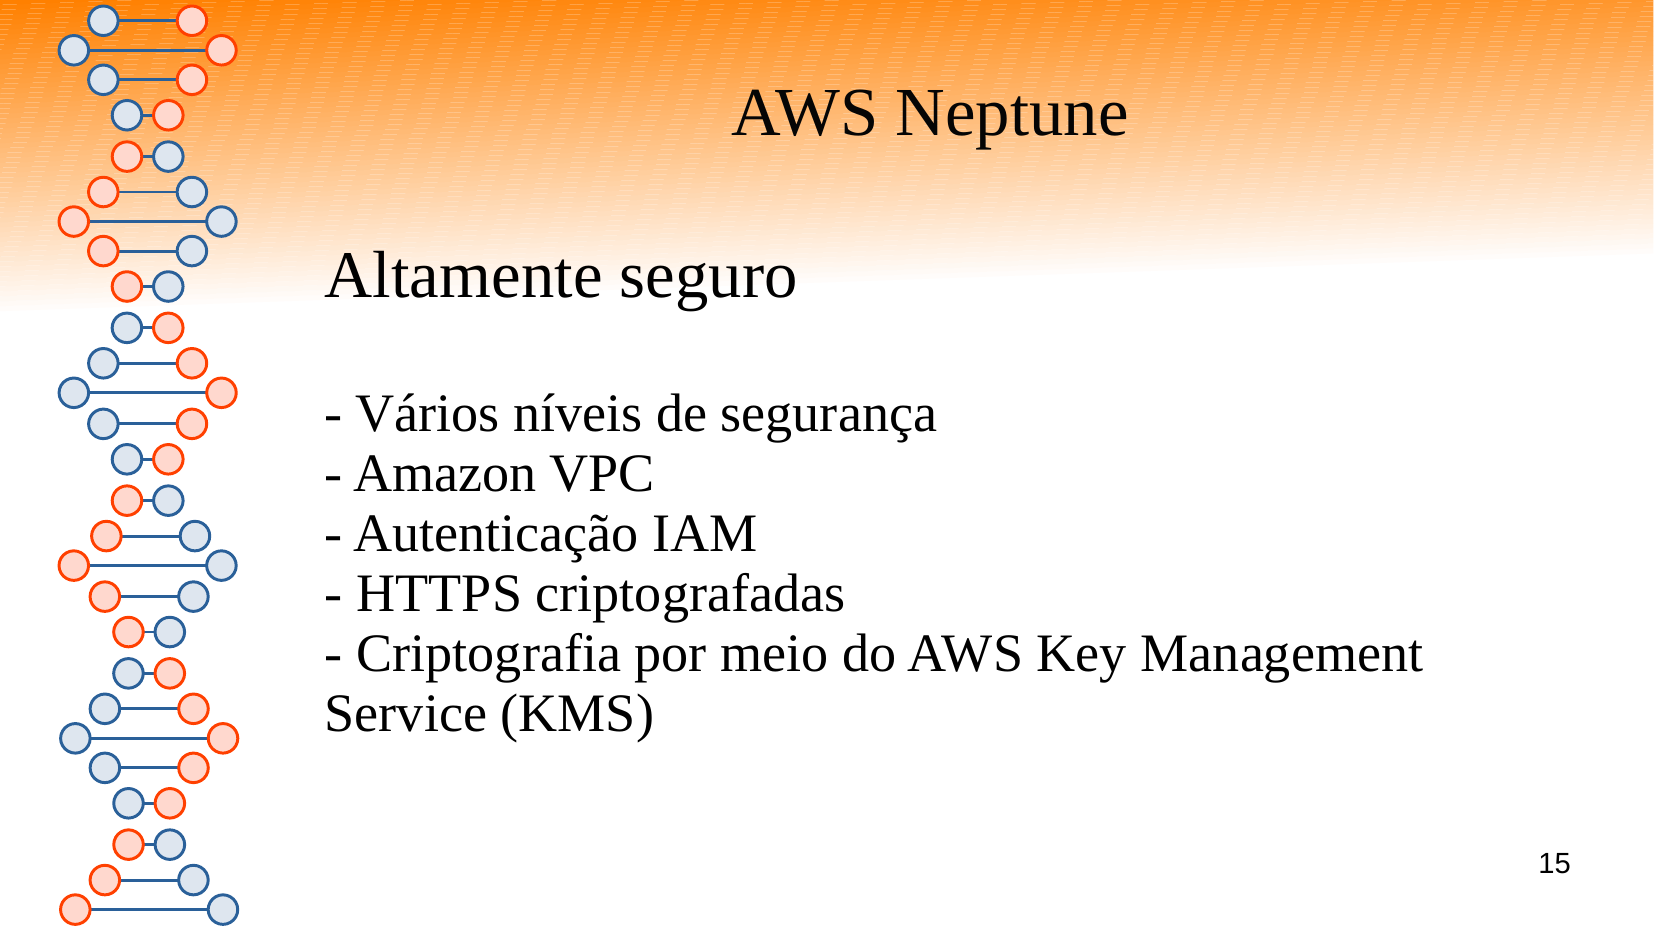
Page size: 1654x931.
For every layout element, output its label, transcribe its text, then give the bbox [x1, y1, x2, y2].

title AWS Neptune [265, 35, 1595, 189]
text_box - Vários níveis de segurança - Amazon VPC - Autenticação IAM - HTTPS criptografadas - Criptografia por meio do AWS Key Management Service (KMS) [265, 382, 1536, 743]
subtitle Altamente seguro [265, 224, 1595, 325]
